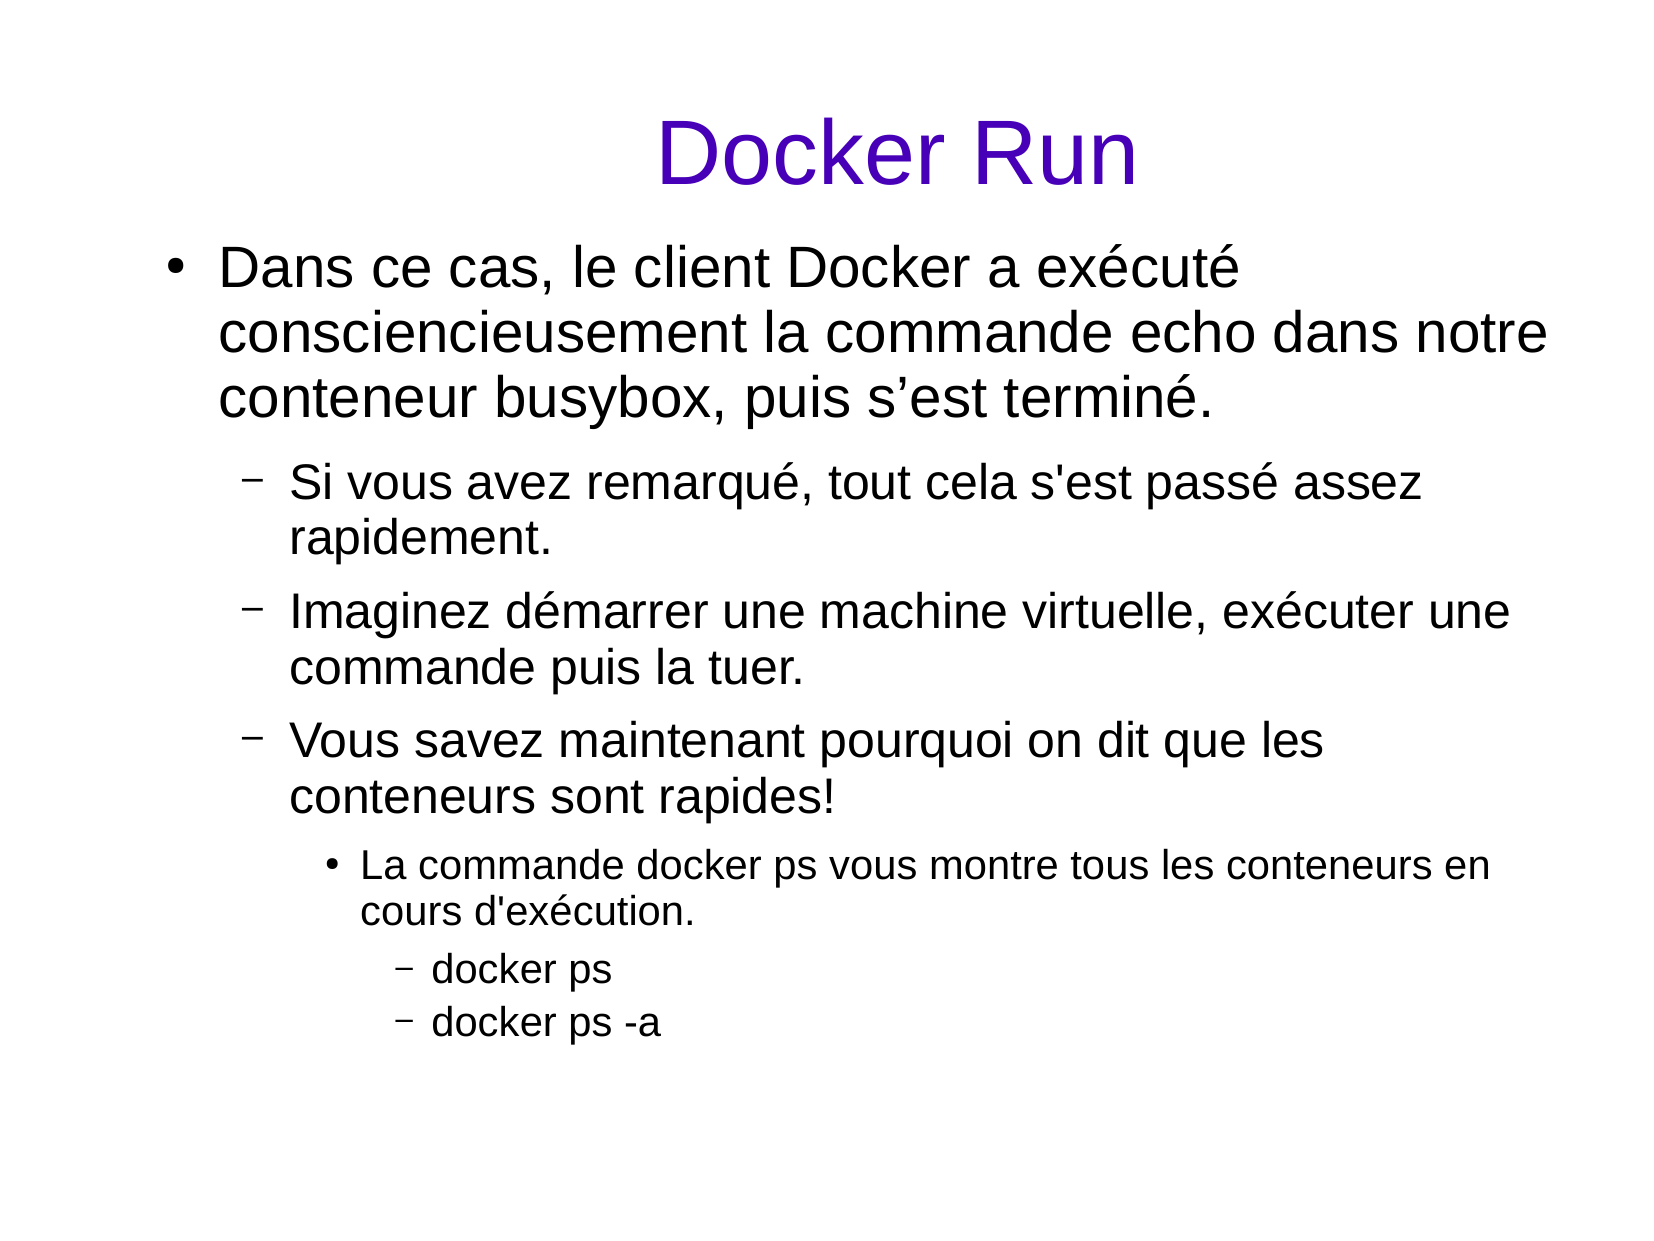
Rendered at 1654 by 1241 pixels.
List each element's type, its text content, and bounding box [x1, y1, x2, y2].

title Docker Run [82, 49, 1571, 257]
list Dans ce cas, le client Docker a exécuté consciencieusement la commande echo dans notre conteneur busybox, puis s’est terminé. Si vous avez remarqué, tout cela s'est passé assez rapidement. Imaginez démarrer une machine virtuelle, exécuter une commande puis la tuer. Vous savez maintenant pourquoi on dit que les conteneurs sont rapides! La commande docker ps vous montre tous les conteneurs en cours d'exécution. docker ps docker ps -a [76, 235, 1565, 1117]
